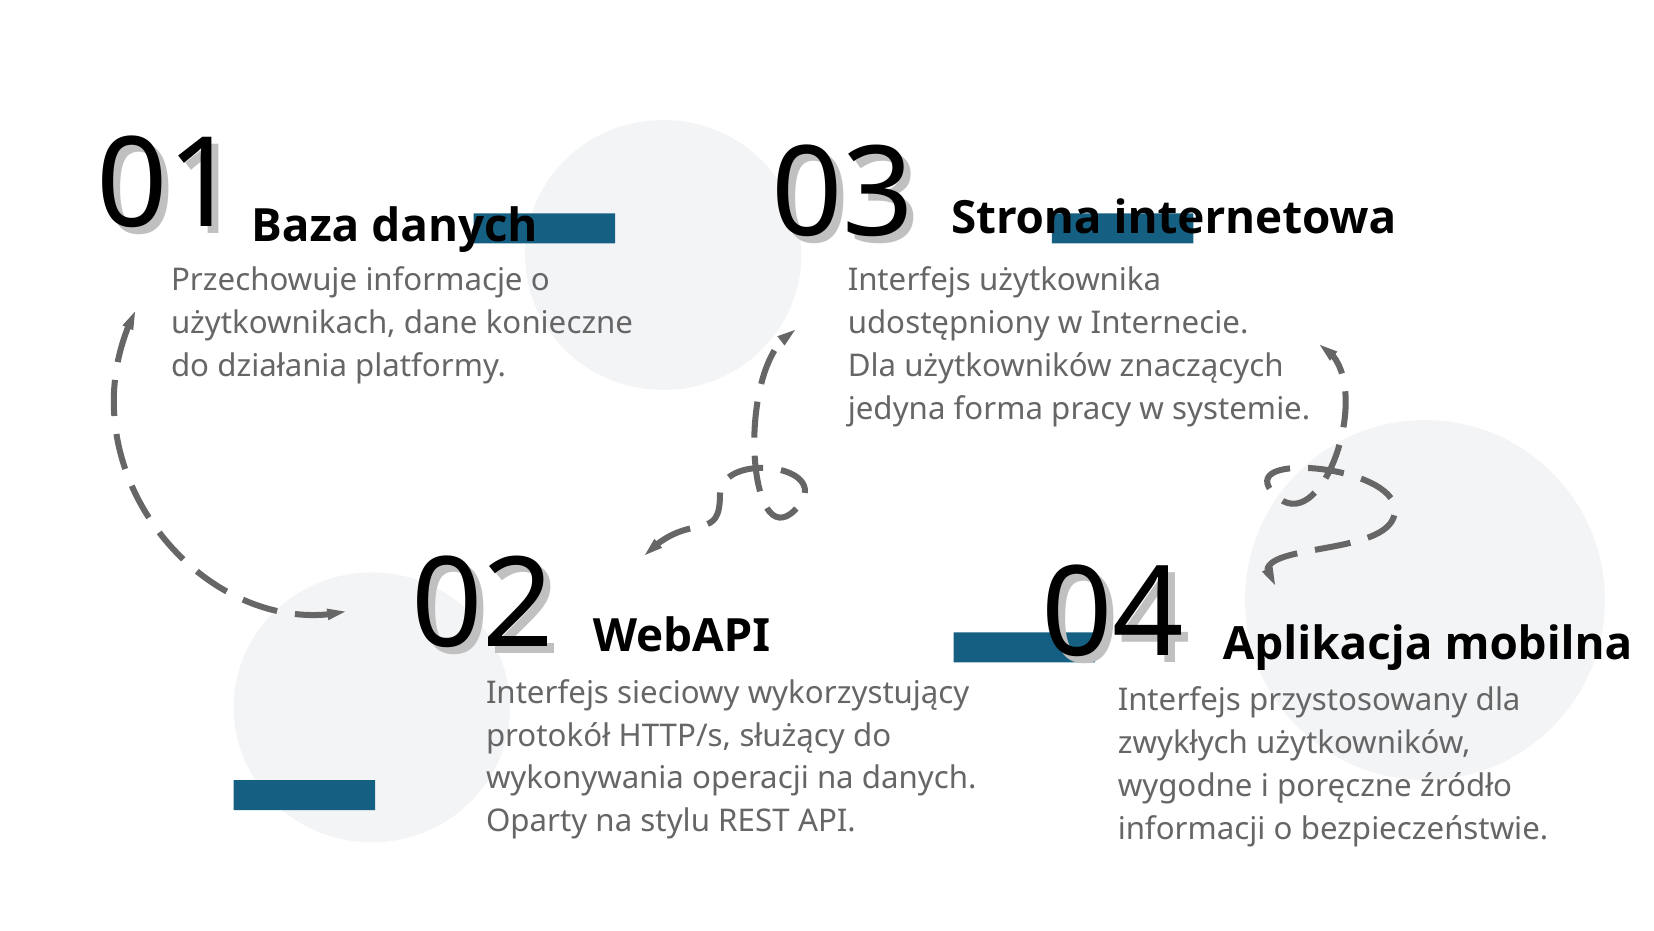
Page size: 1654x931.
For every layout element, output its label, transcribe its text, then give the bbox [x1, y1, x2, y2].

text_box Baza danych [236, 184, 650, 325]
text_box Interfejs sieciowy wykorzystujący protokół HTTP/s, służący do wykonywania operacji na danych. Oparty na stylu REST API. [471, 662, 997, 849]
text_box 01 [81, 85, 262, 271]
text_box Interfejs użytkownika udostępniony w Internecie. Dla użytkowników znaczących jedyna forma pracy w systemie. [833, 261, 1357, 436]
text_box Strona internetowa [937, 177, 1416, 261]
text_box 03 [756, 94, 937, 281]
text_box WebAPI [578, 595, 834, 673]
text_box 02 [396, 505, 577, 691]
text_box Interfejs przystosowany dla zwykłych użytkowników, wygodne i poręczne źródło informacji o bezpieczeństwie. [1103, 670, 1627, 856]
text_box Aplikacja mobilna [1208, 602, 1654, 681]
text_box 04 [1026, 514, 1207, 701]
text_box Przechowuje informacje o użytkownikach, dane konieczne do działania platformy. [156, 250, 682, 394]
